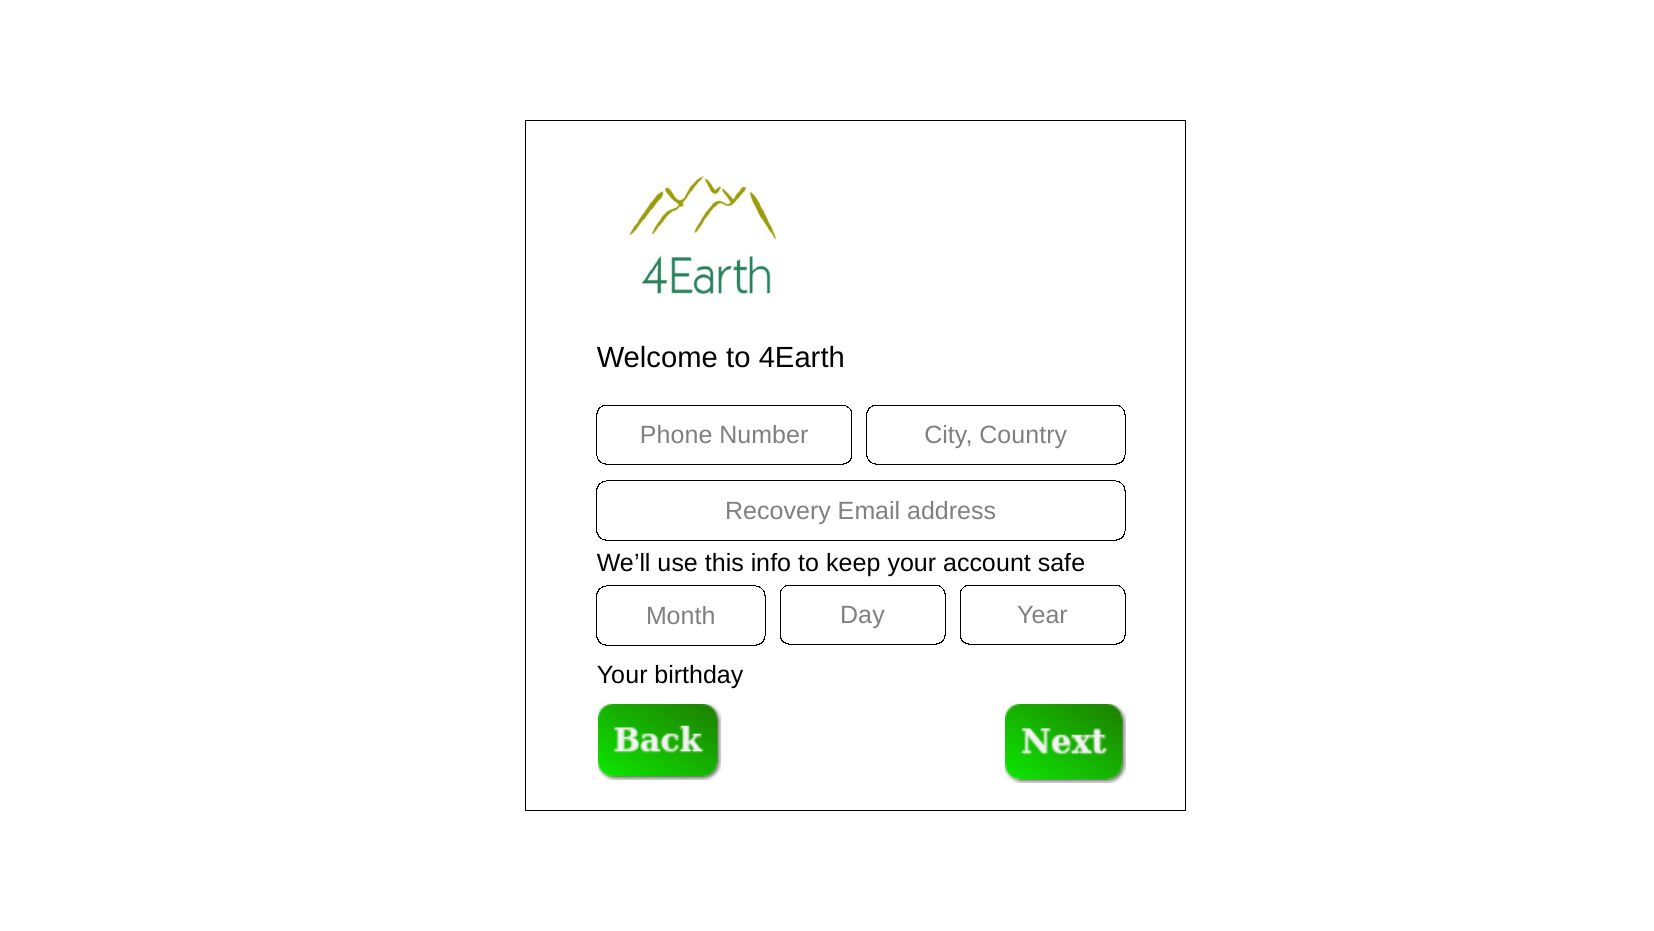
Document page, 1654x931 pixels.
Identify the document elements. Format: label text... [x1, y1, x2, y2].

text_box Phone Number [596, 405, 852, 465]
picture [596, 150, 811, 322]
title Your birthday [596, 645, 1096, 706]
picture [598, 704, 721, 781]
text_box Recovery Email address [596, 480, 1126, 541]
text_box City, Country [866, 405, 1126, 465]
picture [1005, 704, 1126, 783]
title We’ll use this info to keep your account safe [596, 540, 1096, 586]
text_box [525, 120, 1186, 811]
text_box Day [780, 586, 946, 645]
text_box Month [596, 585, 766, 645]
text_box Year [960, 585, 1126, 645]
title Welcome to 4Earth [596, 324, 1051, 391]
